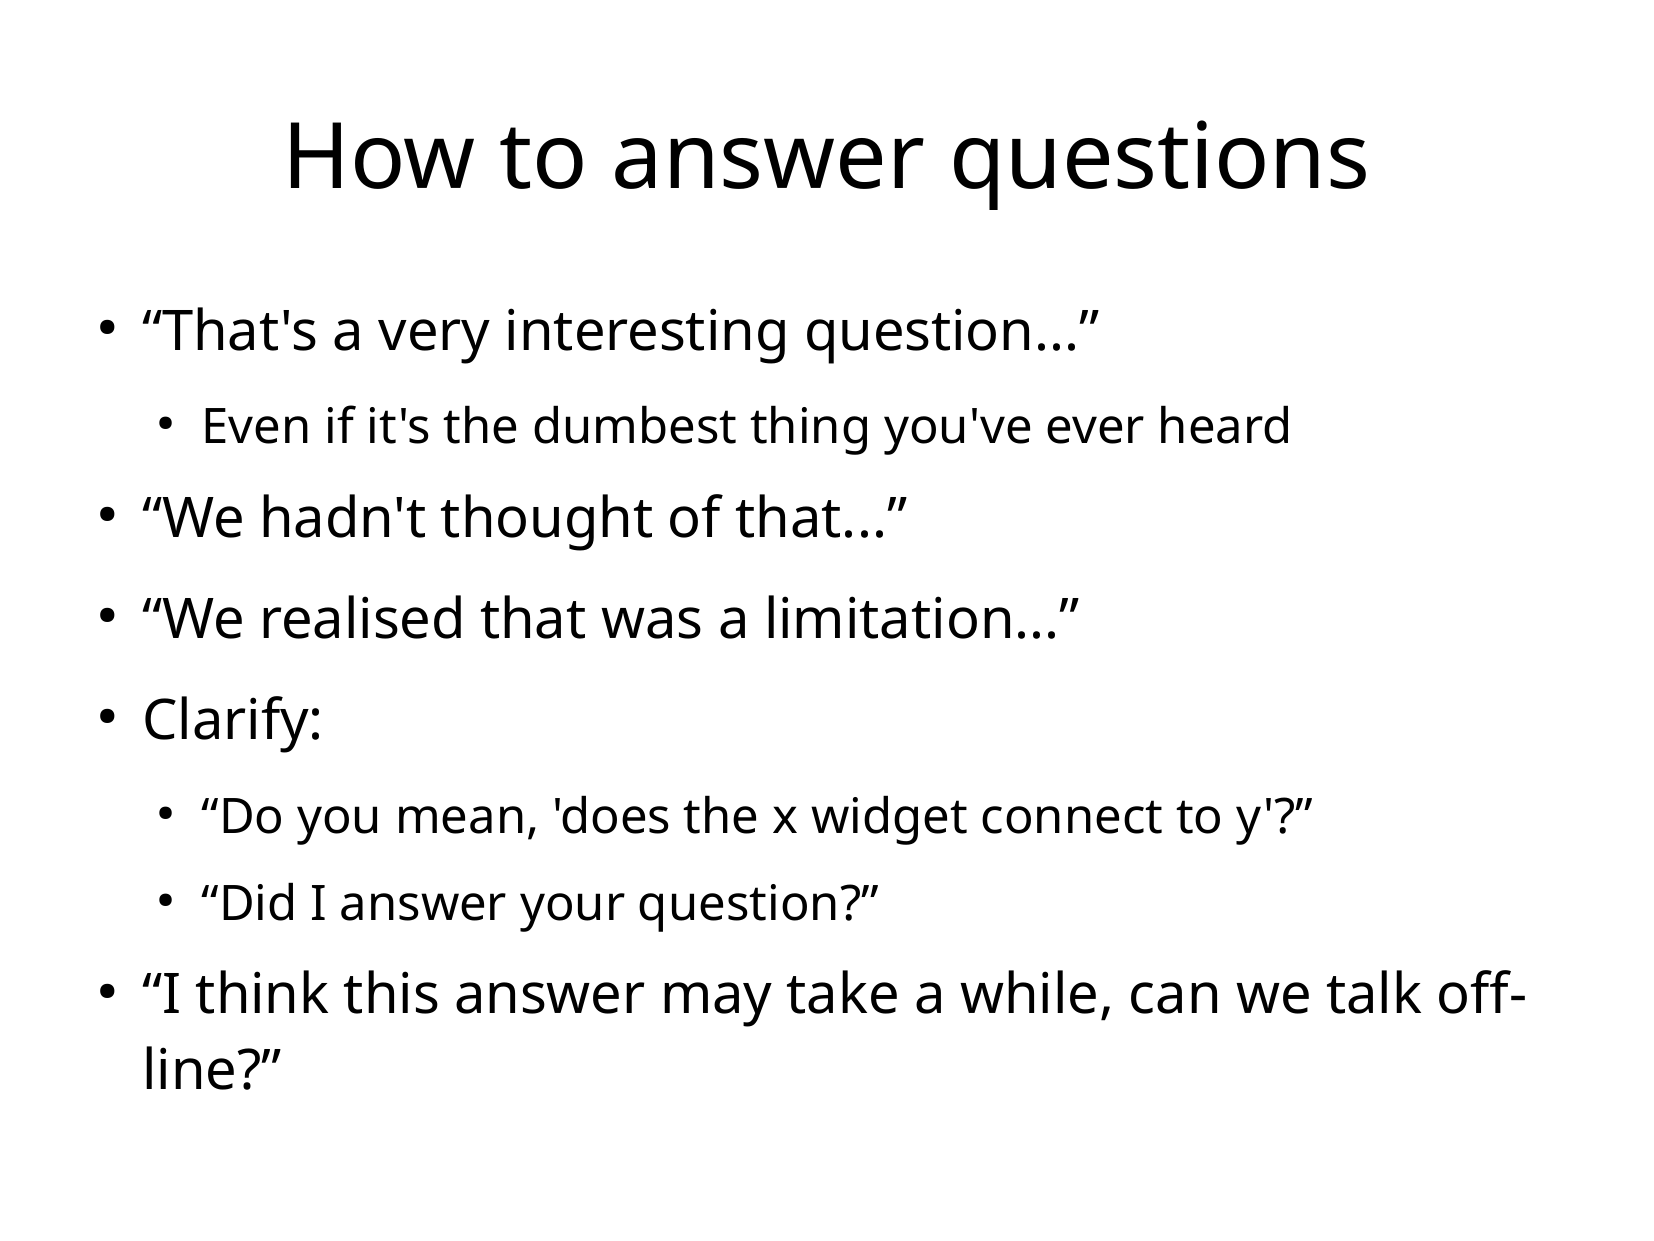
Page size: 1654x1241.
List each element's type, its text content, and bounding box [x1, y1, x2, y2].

title How to answer questions [82, 56, 1571, 250]
list “That's a very interesting question...” Even if it's the dumbest thing you've ever heard “We hadn't thought of that...” “We realised that was a limitation...” Clarify: “Do you mean, 'does the x widget connect to y'?” “Did I answer your question?” “I think this answer may take a while, can we talk off-line?” [82, 290, 1571, 1109]
